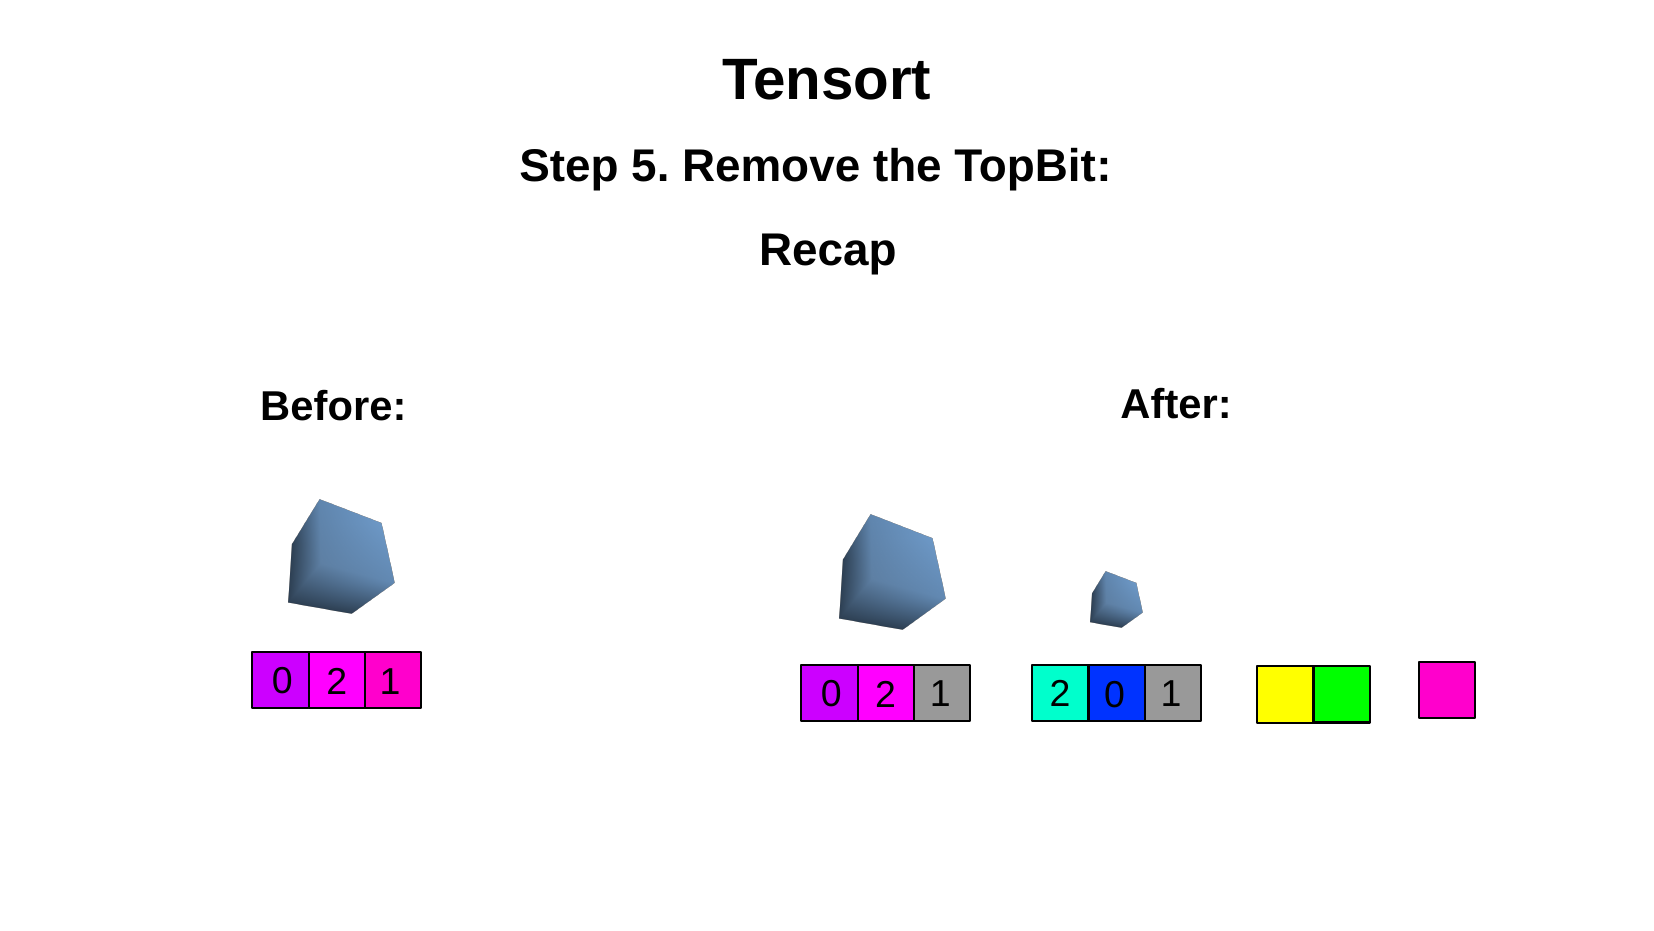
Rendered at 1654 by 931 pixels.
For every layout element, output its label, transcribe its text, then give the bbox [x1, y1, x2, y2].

text_box Recap [305, 216, 1351, 301]
text_box 0 [805, 665, 857, 722]
text_box [801, 665, 805, 722]
text_box 0 [1089, 665, 1146, 723]
text_box 1 [1146, 665, 1203, 722]
text_box 2 [311, 652, 364, 710]
text_box 0 [257, 652, 308, 709]
text_box [1419, 662, 1476, 719]
text_box 2 [1034, 665, 1089, 722]
text_box [252, 652, 257, 709]
text_box [1257, 666, 1370, 723]
subtitle Before: [189, 349, 478, 462]
text_box Step 5. Remove the TopBit: [504, 132, 1400, 251]
text_box After: [1032, 347, 1321, 461]
text_box 1 [364, 652, 422, 710]
title Tensort [82, 2, 1571, 158]
text_box 1 [914, 665, 972, 723]
text_box 2 [860, 665, 914, 723]
